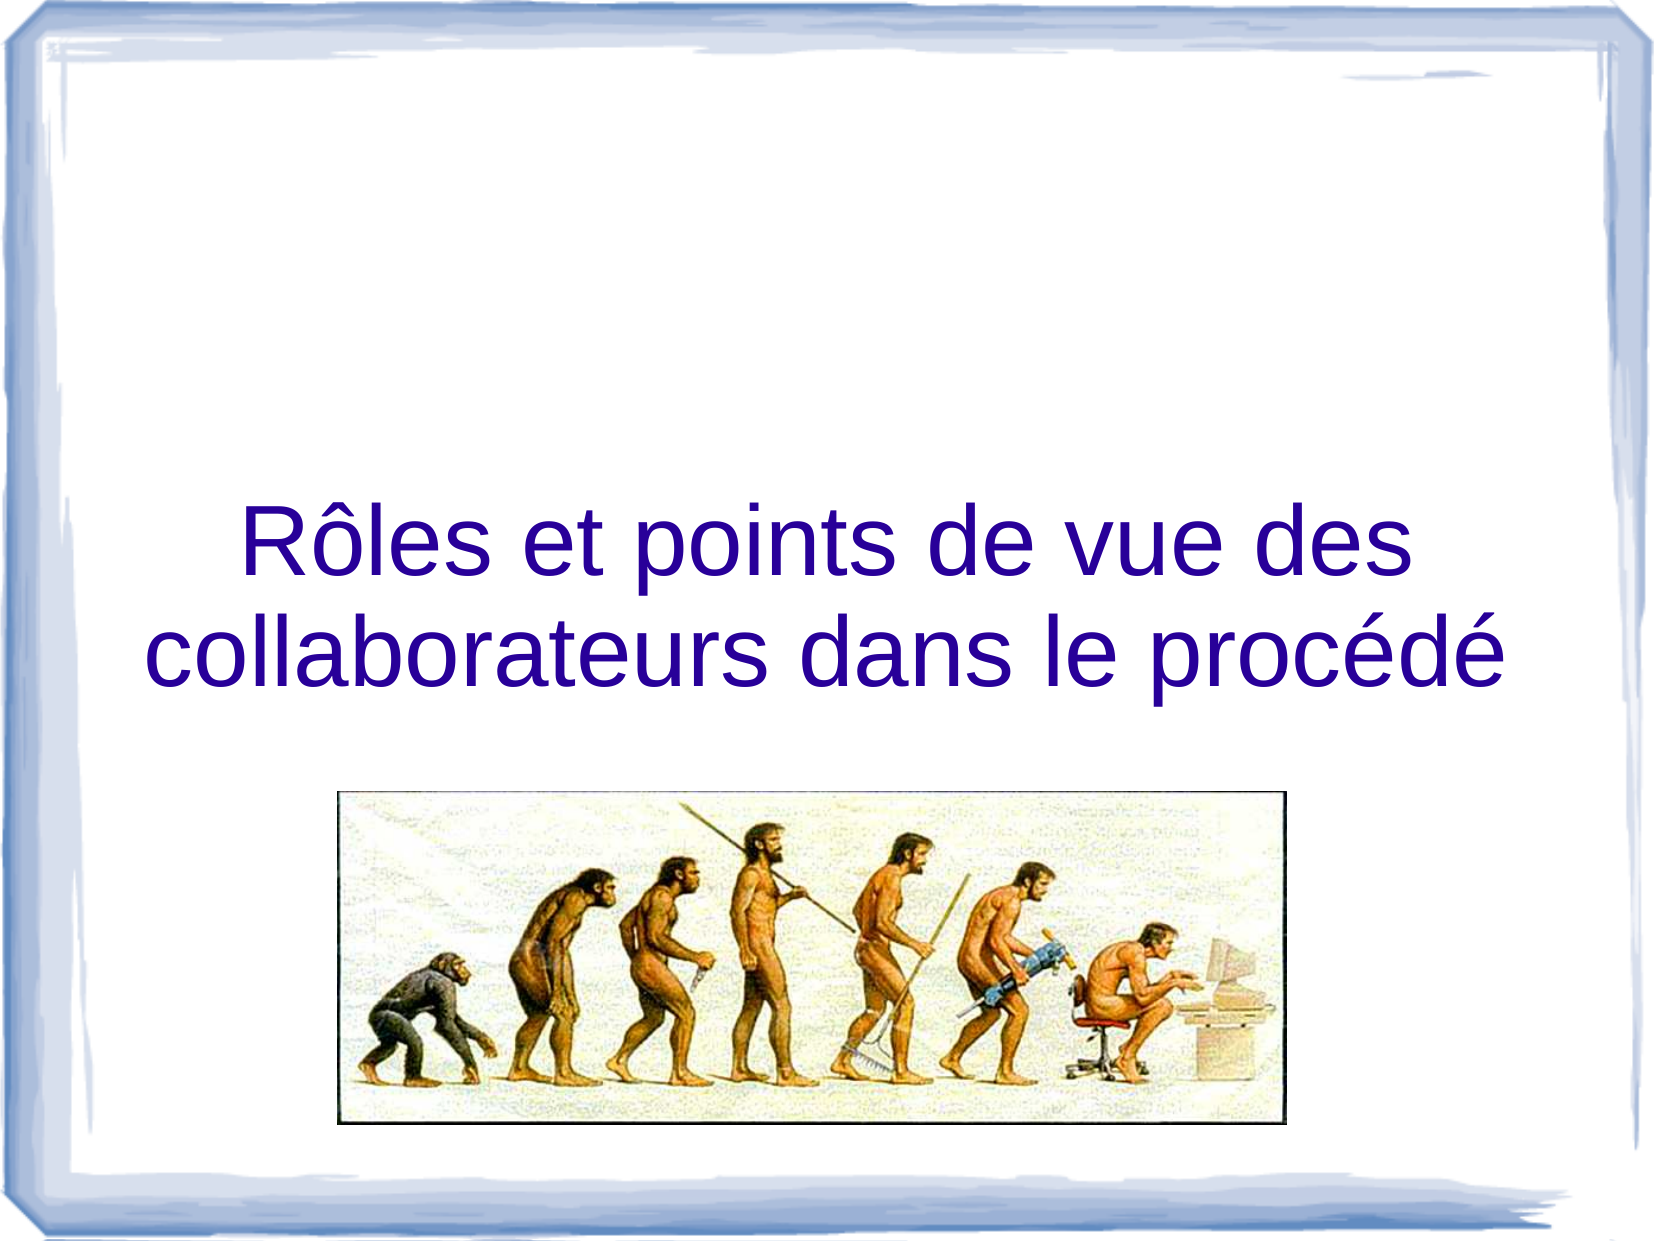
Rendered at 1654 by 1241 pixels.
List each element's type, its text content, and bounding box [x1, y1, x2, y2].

picture [0, 0, 1654, 1241]
subtitle Rôles et points de vue des collaborateurs dans le procédé [82, 56, 1571, 1136]
